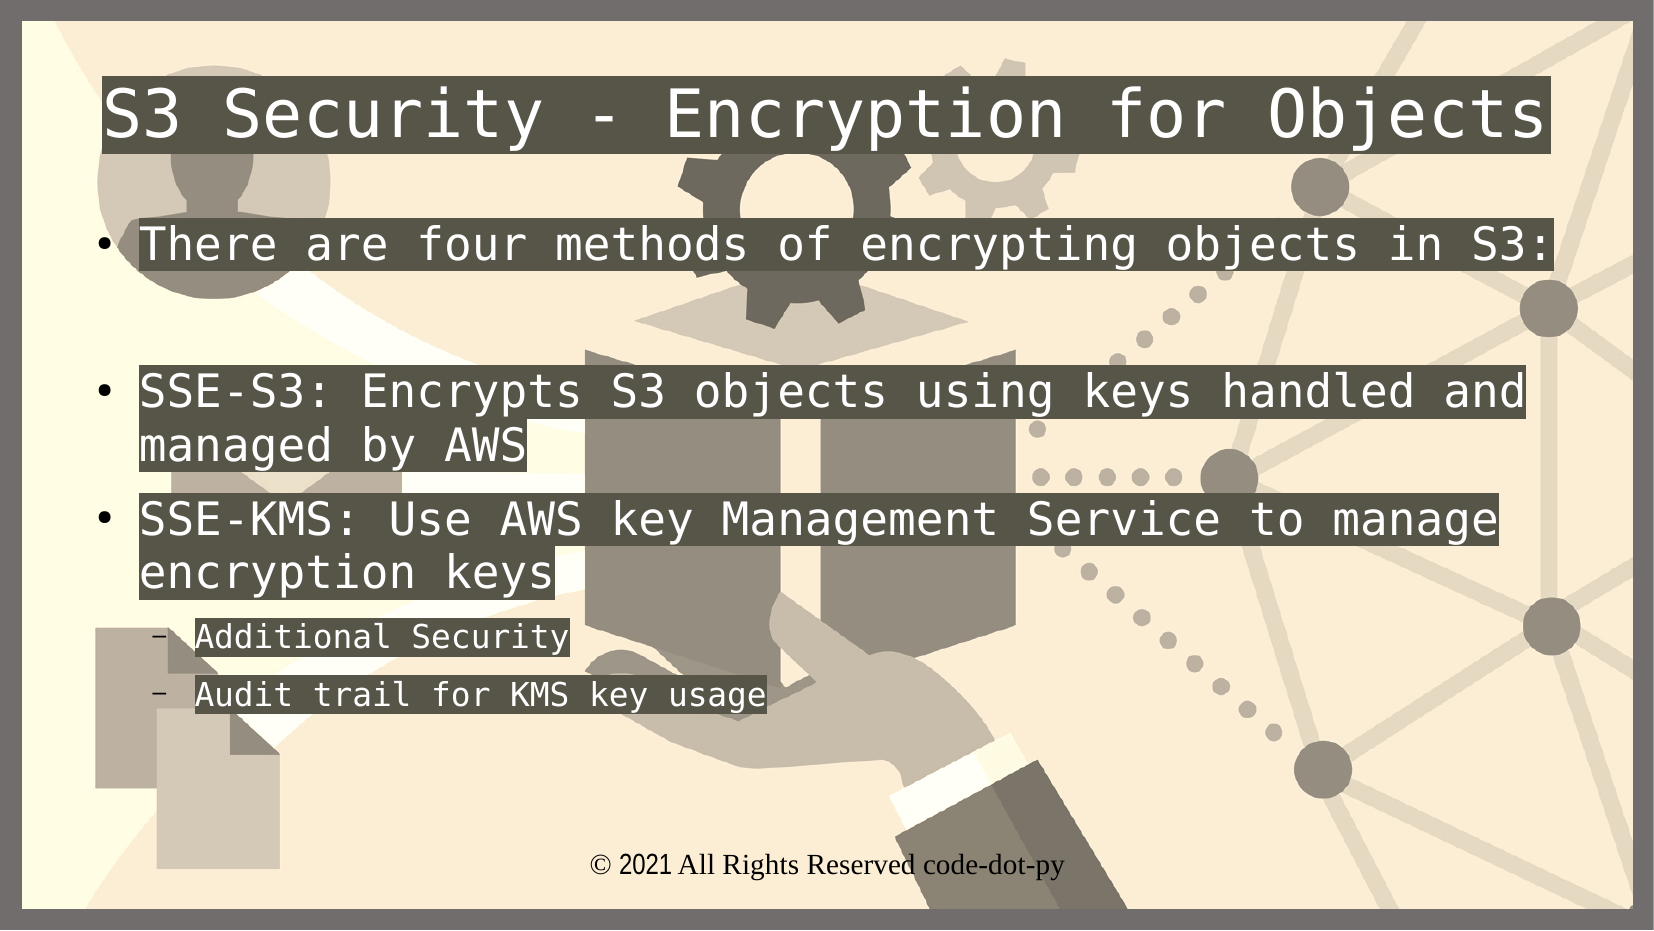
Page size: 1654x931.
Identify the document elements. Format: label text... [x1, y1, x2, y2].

title S3 Security - Encryption for Objects [82, 37, 1571, 193]
picture [0, 0, 1654, 930]
list There are four methods of encrypting objects in S3: SSE-S3: Encrypts S3 objects using keys handled and managed by AWS SSE-KMS: Use AWS key Management Service to manage encryption keys Additional Security Audit trail for KMS key usage [82, 217, 1571, 758]
